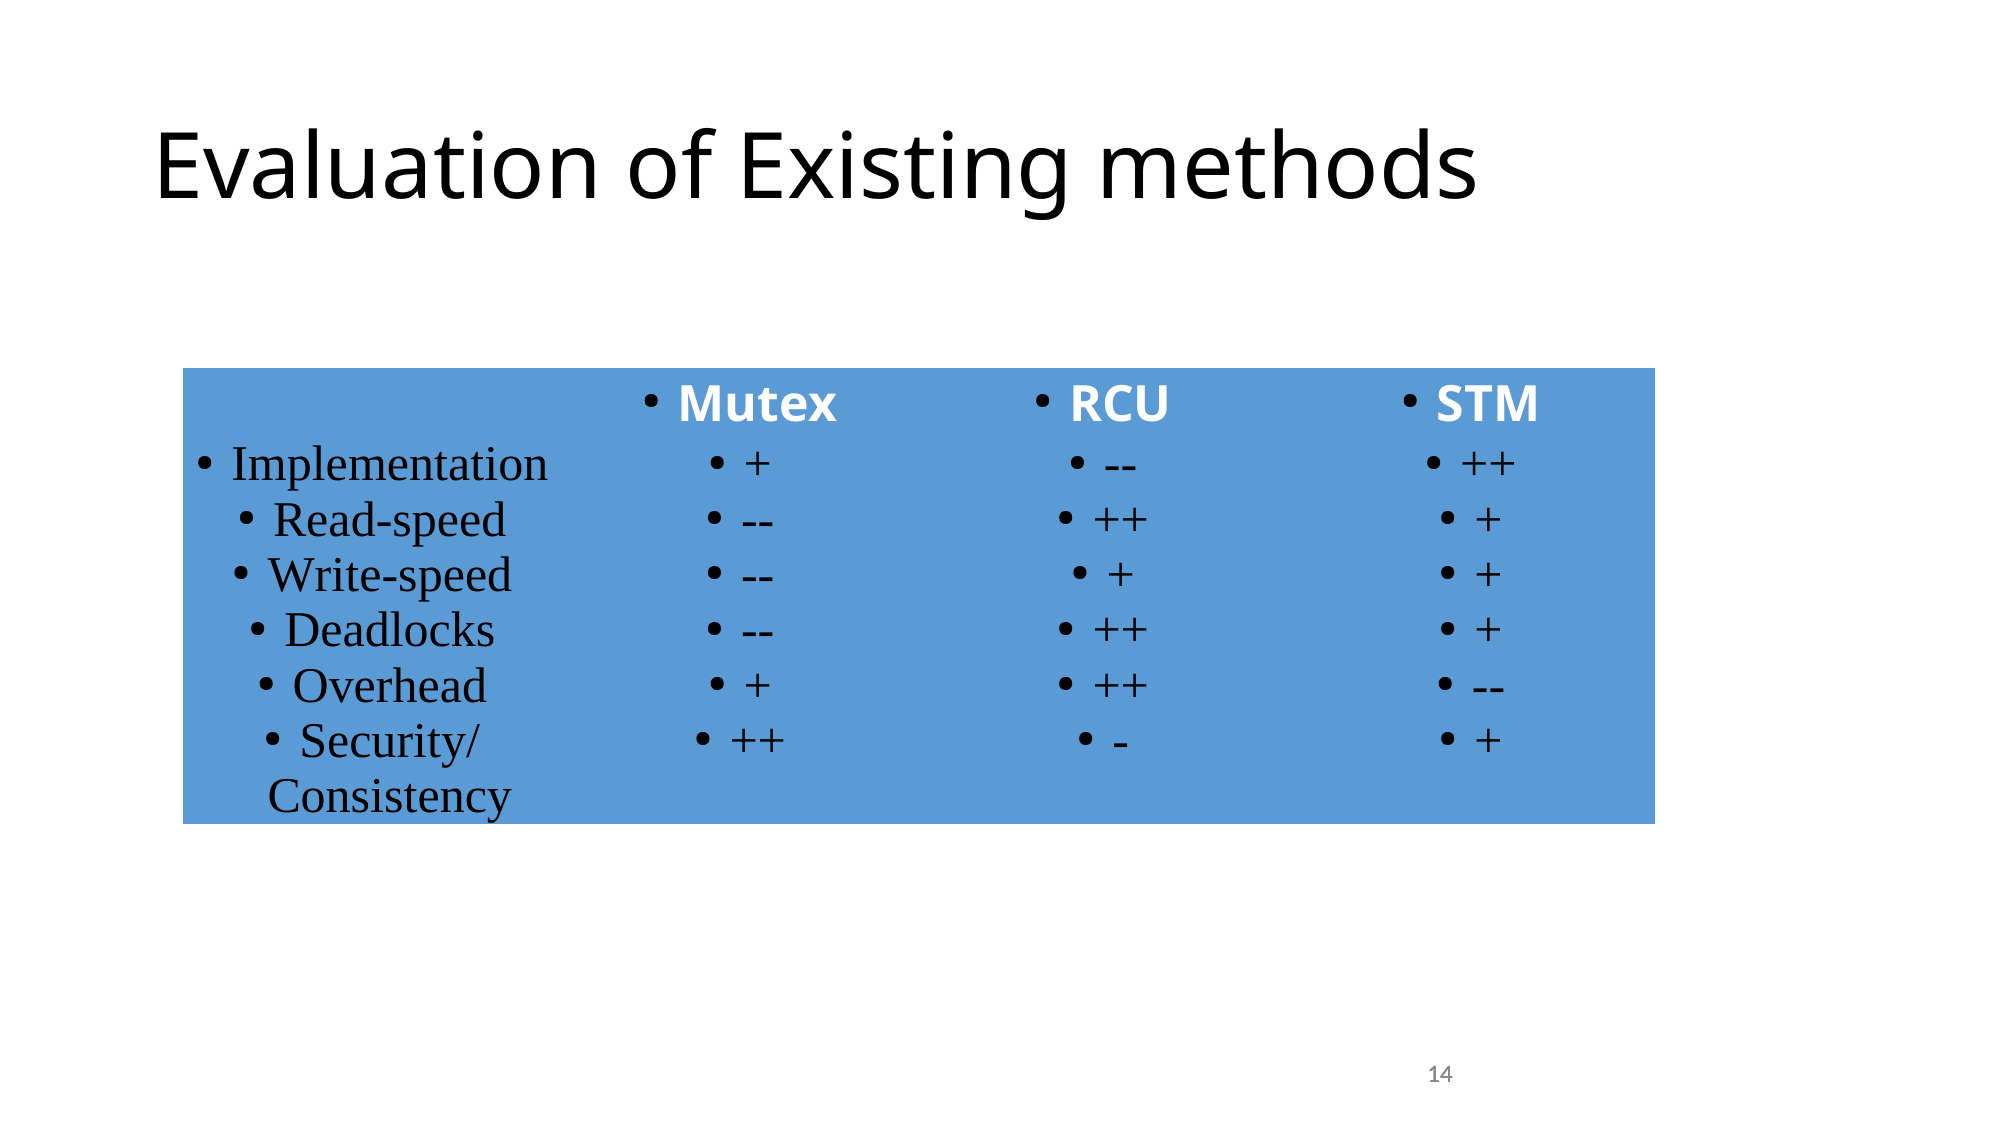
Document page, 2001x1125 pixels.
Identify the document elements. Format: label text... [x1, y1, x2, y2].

table_cell ++ [919, 492, 1287, 547]
table_cell -- [561, 492, 919, 547]
table_cell - [919, 713, 1287, 824]
table_cell -- [1287, 658, 1655, 713]
table_cell Read-speed [183, 492, 561, 547]
table_cell Implementation [183, 436, 561, 492]
table_header Mutex [561, 368, 919, 436]
table_cell Write-speed [183, 547, 561, 602]
table_cell ++ [919, 658, 1287, 713]
table_cell + [1287, 547, 1655, 602]
text_box [1412, 1042, 1863, 1103]
table_cell -- [561, 602, 919, 658]
table_cell Read-speed [419, 515, 430, 535]
table_cell + [919, 547, 1287, 602]
table_header RCU [919, 368, 1287, 436]
table_cell Write-speed [425, 570, 436, 590]
table_cell Deadlocks [183, 602, 561, 658]
table_cell + [561, 436, 919, 492]
table_cell -- [561, 547, 919, 602]
table_cell Security/Consistency [183, 713, 561, 824]
table_cell + [1287, 713, 1655, 824]
table_cell + [1287, 492, 1655, 547]
table_cell Overhead [183, 658, 561, 713]
table_cell ++ [561, 713, 919, 824]
list [170, 264, 1896, 979]
table_header STM [1287, 368, 1655, 436]
table_cell + [1287, 602, 1655, 658]
table_cell ++ [919, 602, 1287, 658]
title Evaluation of Existing methods [137, 59, 1863, 278]
table_cell + [561, 658, 919, 713]
table_header [183, 368, 561, 436]
table_cell ++ [1287, 436, 1655, 492]
table_cell -- [919, 436, 1287, 492]
